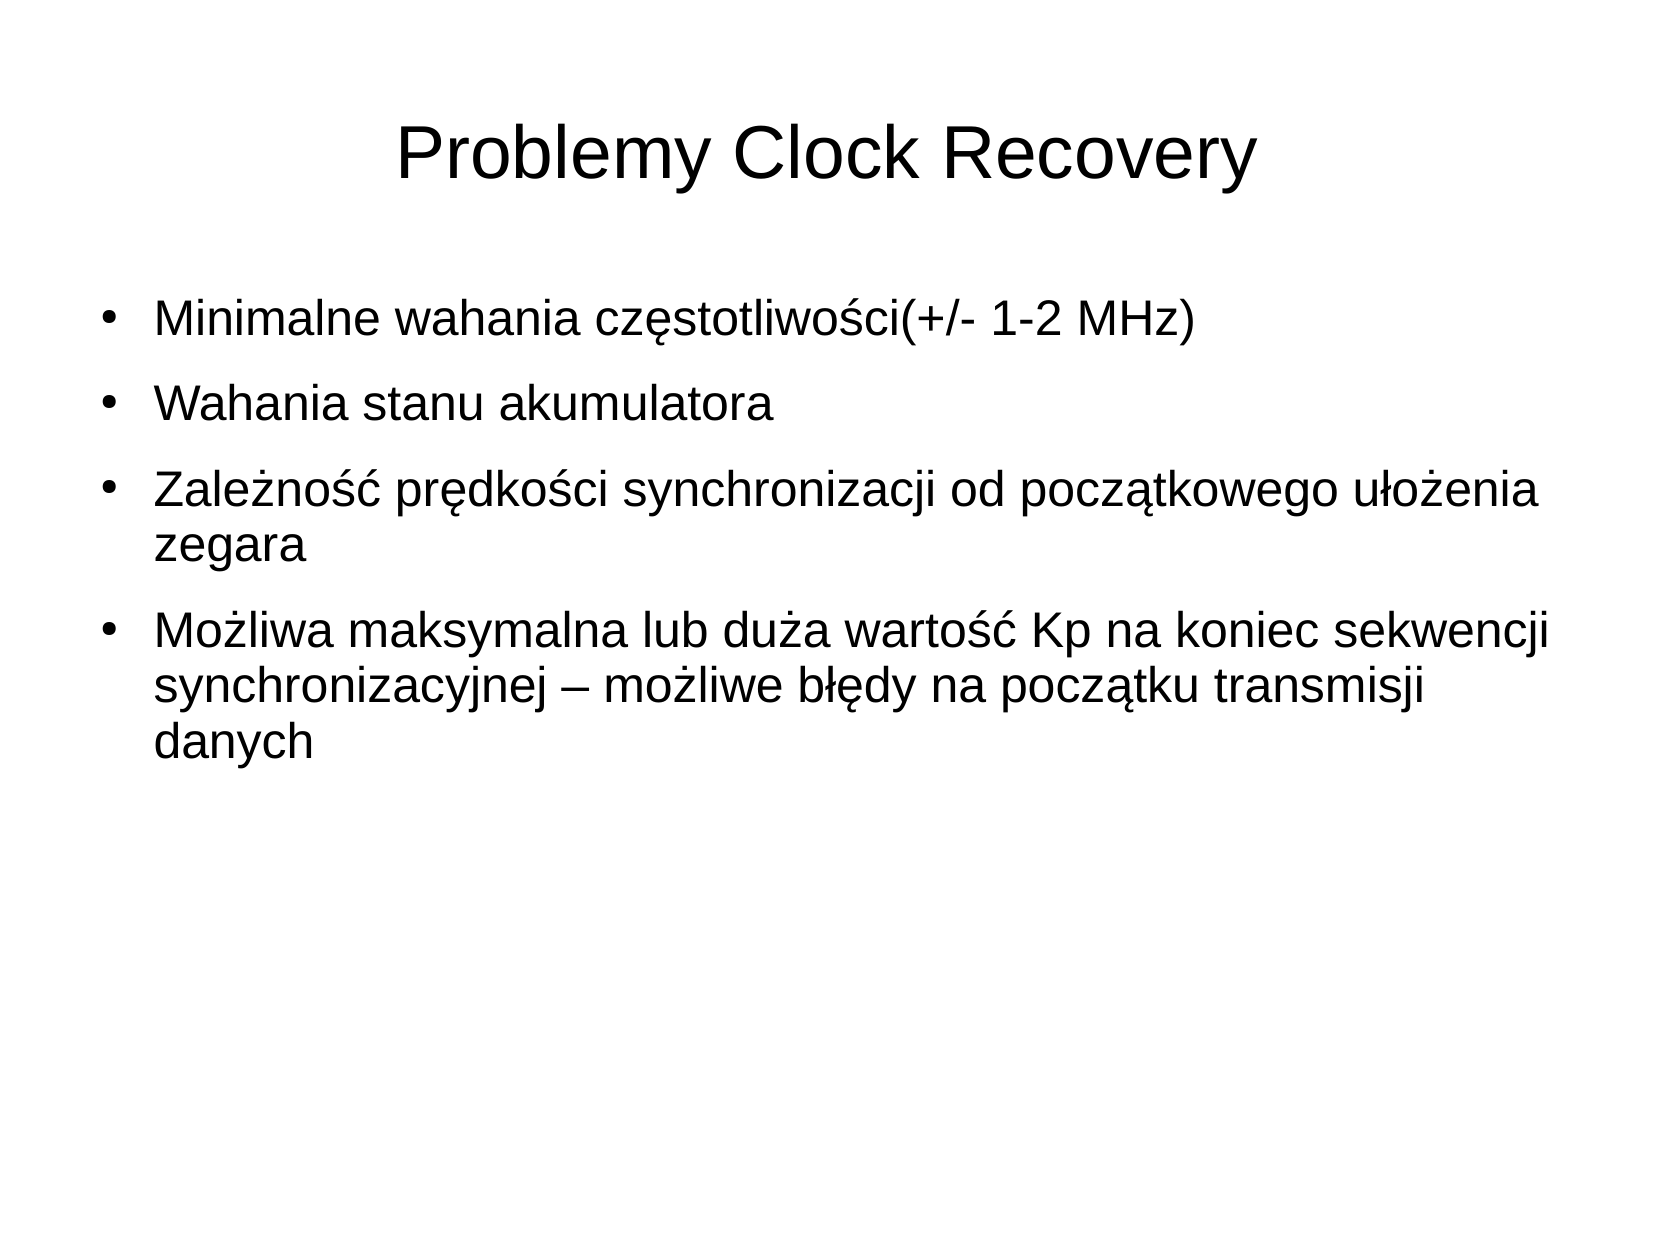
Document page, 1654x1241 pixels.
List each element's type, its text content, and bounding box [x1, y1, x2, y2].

title Problemy Clock Recovery [82, 49, 1571, 257]
list Minimalne wahania częstotliwości(+/- 1-2 MHz) Wahania stanu akumulatora Zależność prędkości synchronizacji od początkowego ułożenia zegara Możliwa maksymalna lub duża wartość Kp na koniec sekwencji synchronizacyjnej – możliwe błędy na początku transmisji danych [82, 290, 1571, 1010]
